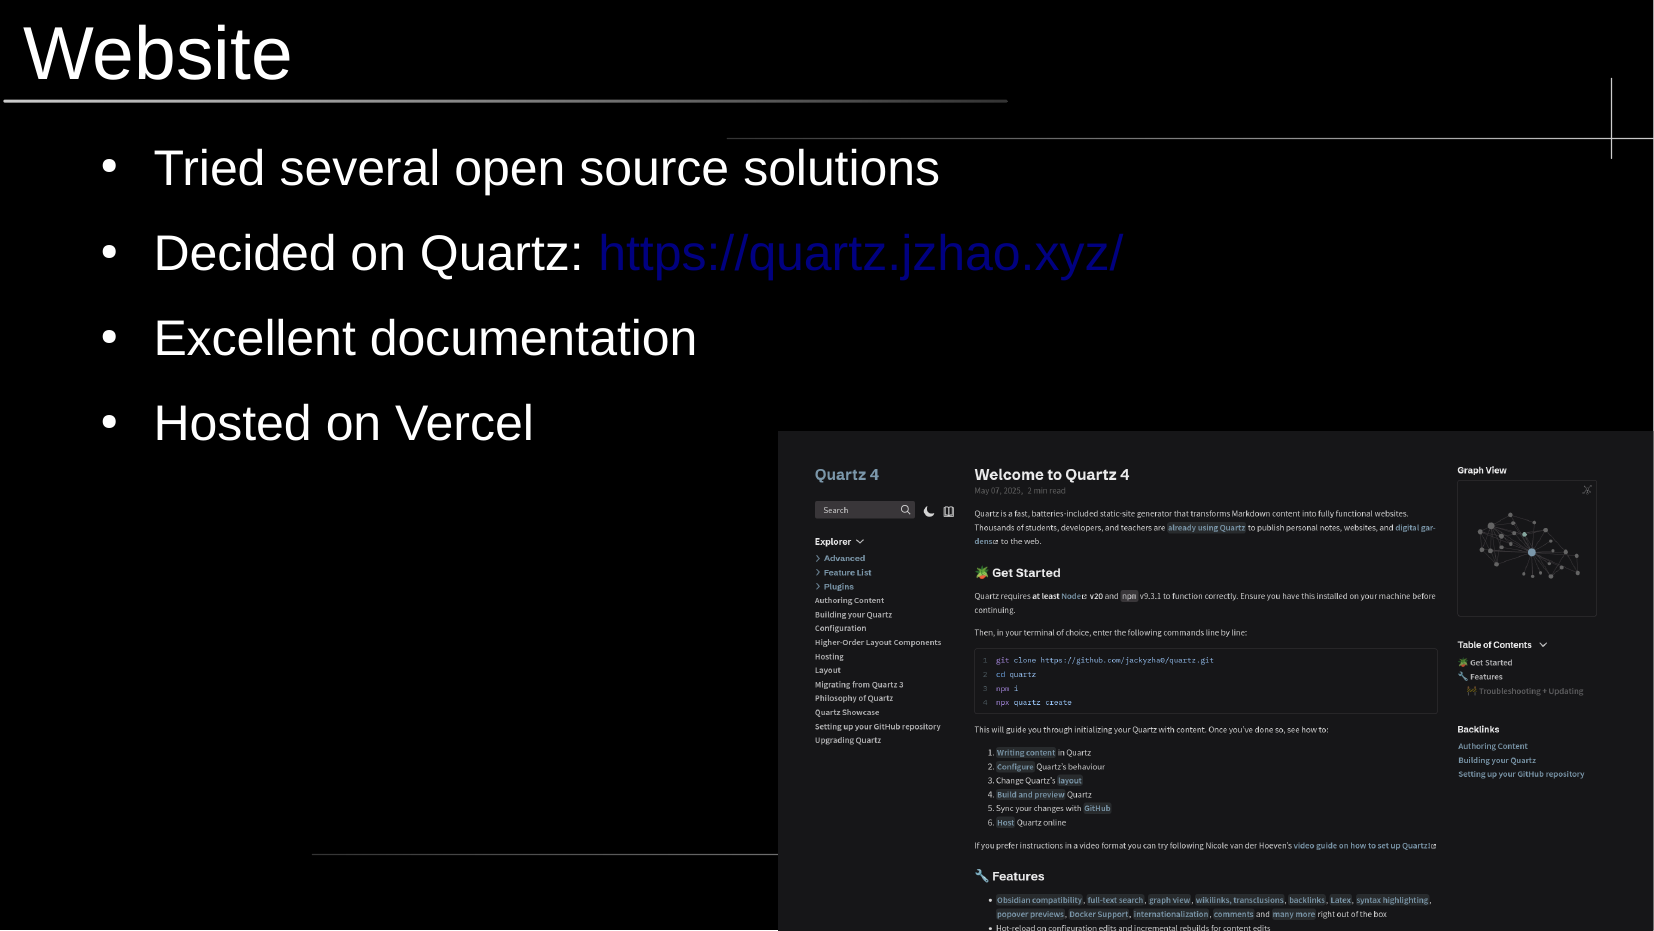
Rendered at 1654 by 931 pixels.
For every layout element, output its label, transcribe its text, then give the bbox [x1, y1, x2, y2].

picture [778, 431, 1654, 931]
title Website [23, 0, 1589, 107]
list Tried several open source solutions Decided on Quartz: https://quartz.jzhao.xyz/ Excellent documentation Hosted on Vercel [82, 139, 1571, 680]
